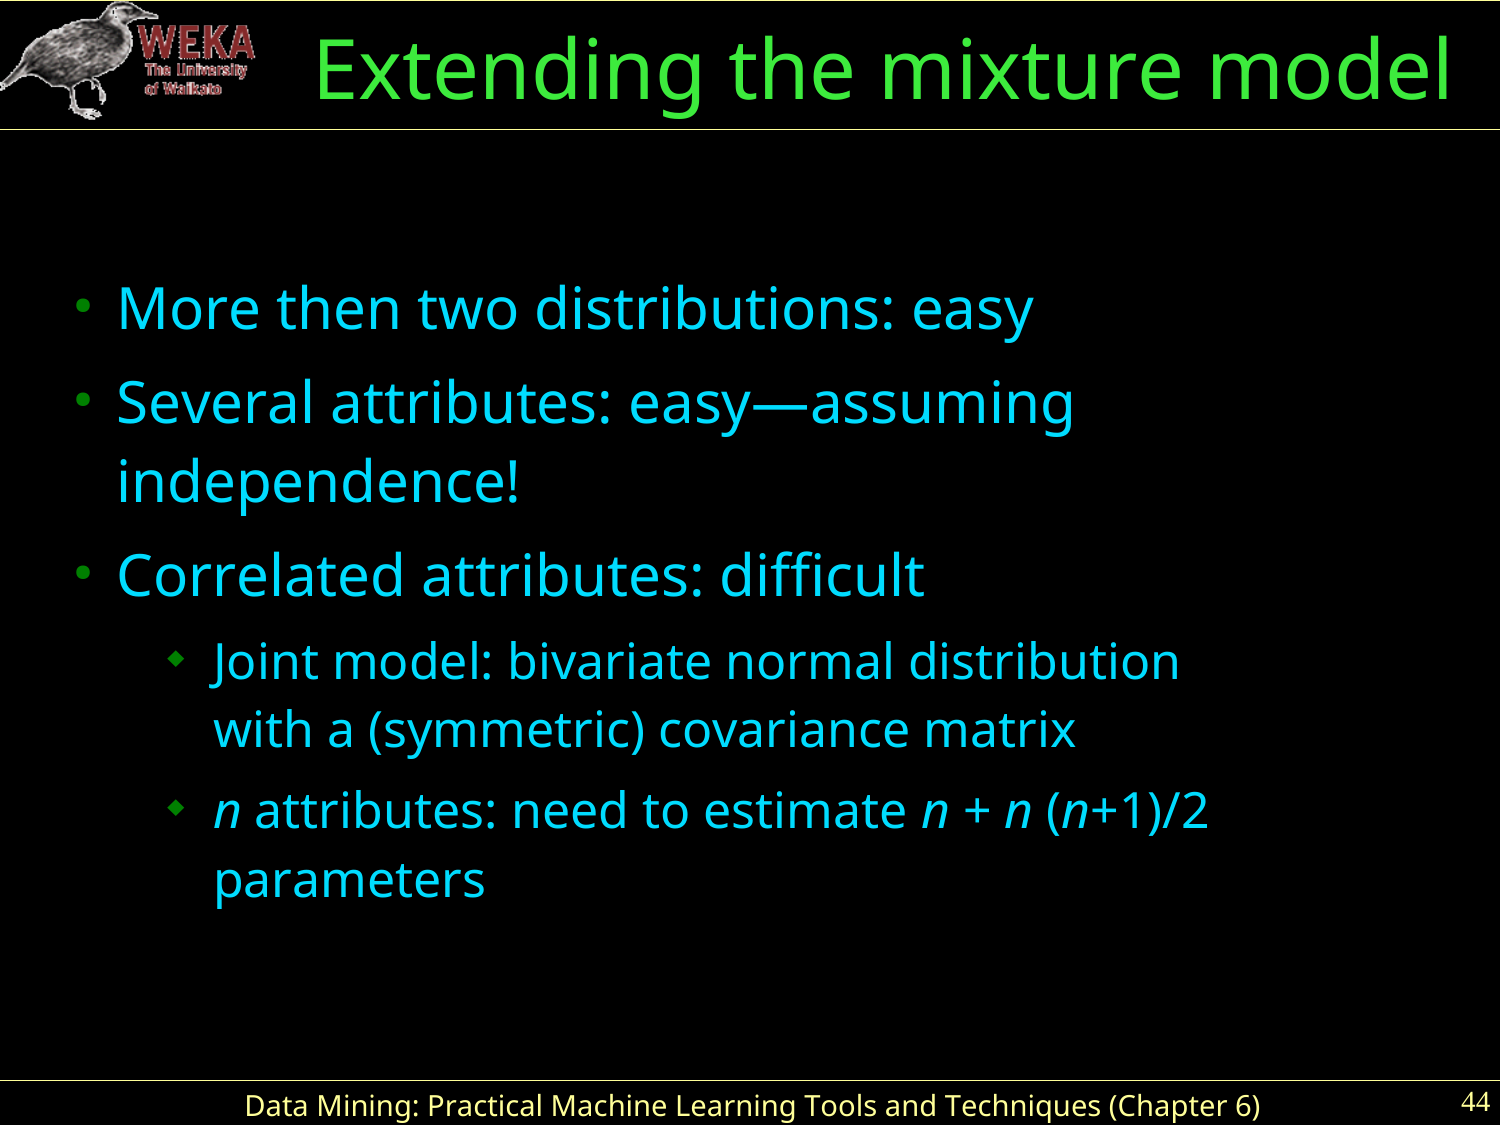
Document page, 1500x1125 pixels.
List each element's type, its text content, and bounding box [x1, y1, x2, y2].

list More then two distributions: easy Several attributes: easy—assuming independence! Correlated attributes: difficult Joint model: bivariate normal distribution with a (symmetric) covariance matrix n attributes: need to estimate n + n (n+1)/2 parameters [59, 260, 1477, 936]
picture [0, 1, 266, 129]
title Extending the mixture model [297, 0, 1500, 148]
